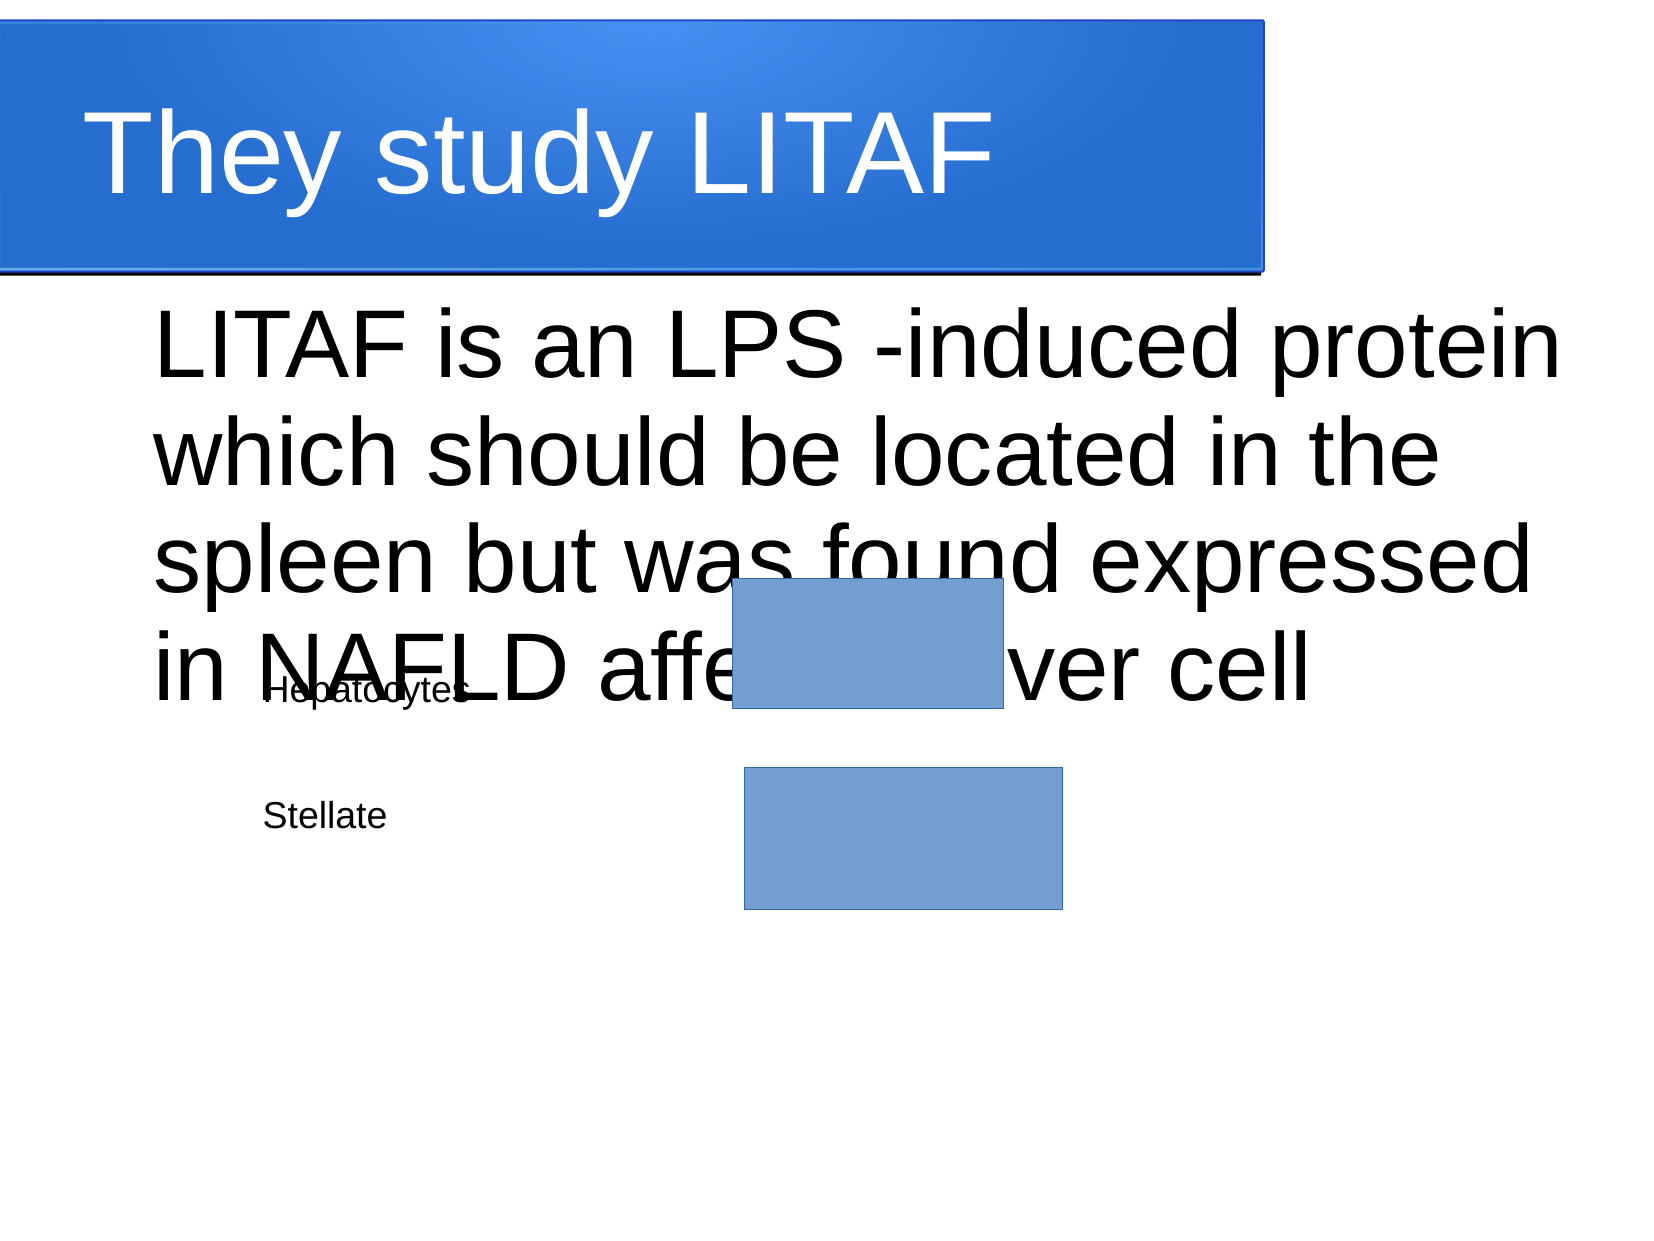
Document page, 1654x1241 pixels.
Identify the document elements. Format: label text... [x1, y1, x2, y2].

text_box [744, 767, 1063, 910]
text_box Hepatocytes Stellate [248, 661, 486, 845]
title They study LITAF [82, 49, 1571, 257]
text_box [732, 578, 1004, 709]
list LITAF is an LPS -induced protein which should be located in the spleen but was found expressed in NAFLD affected liver cell [82, 290, 1571, 1010]
